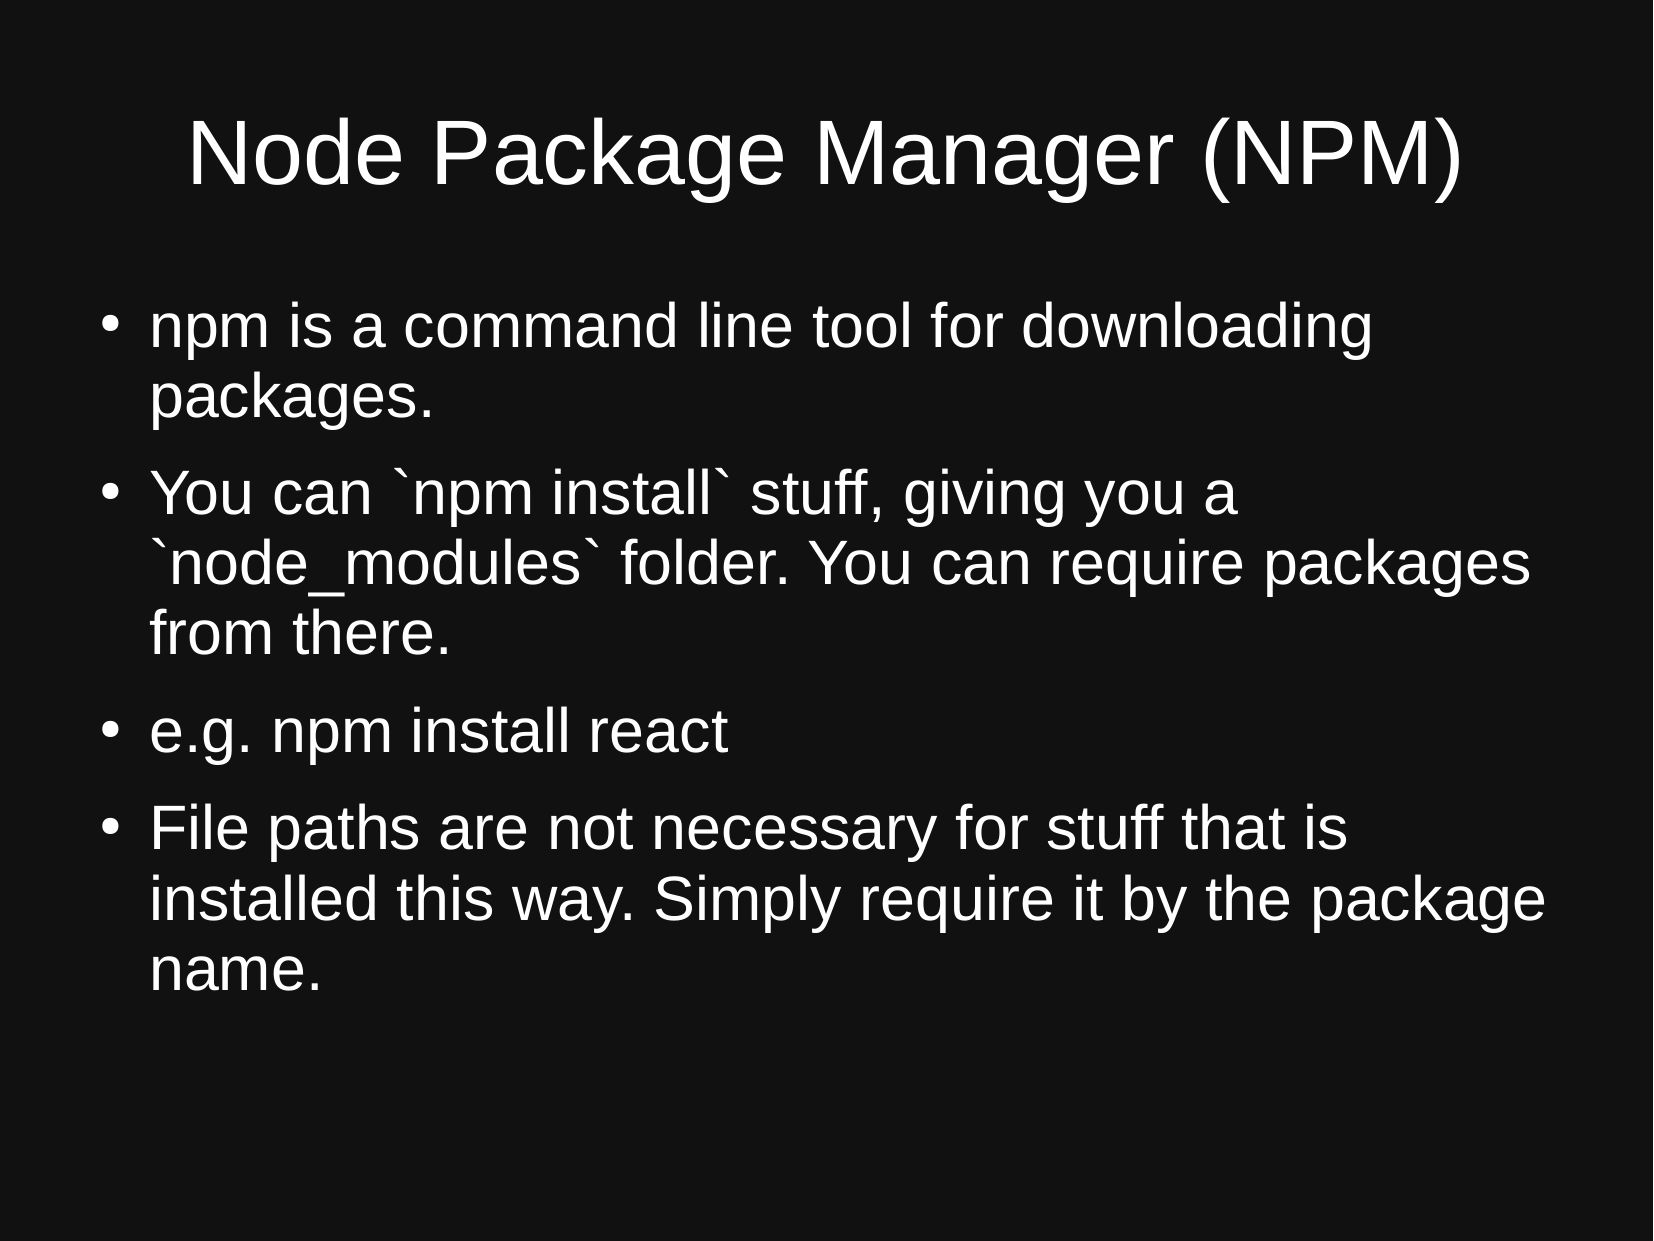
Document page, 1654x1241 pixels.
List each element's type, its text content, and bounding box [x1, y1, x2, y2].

list npm is a command line tool for downloading packages. You can `npm install` stuff, giving you a `node_modules` folder. You can require packages from there. e.g. npm install react File paths are not necessary for stuff that is installed this way. Simply require it by the package name. [82, 290, 1571, 1010]
title Node Package Manager (NPM) [82, 49, 1571, 257]
